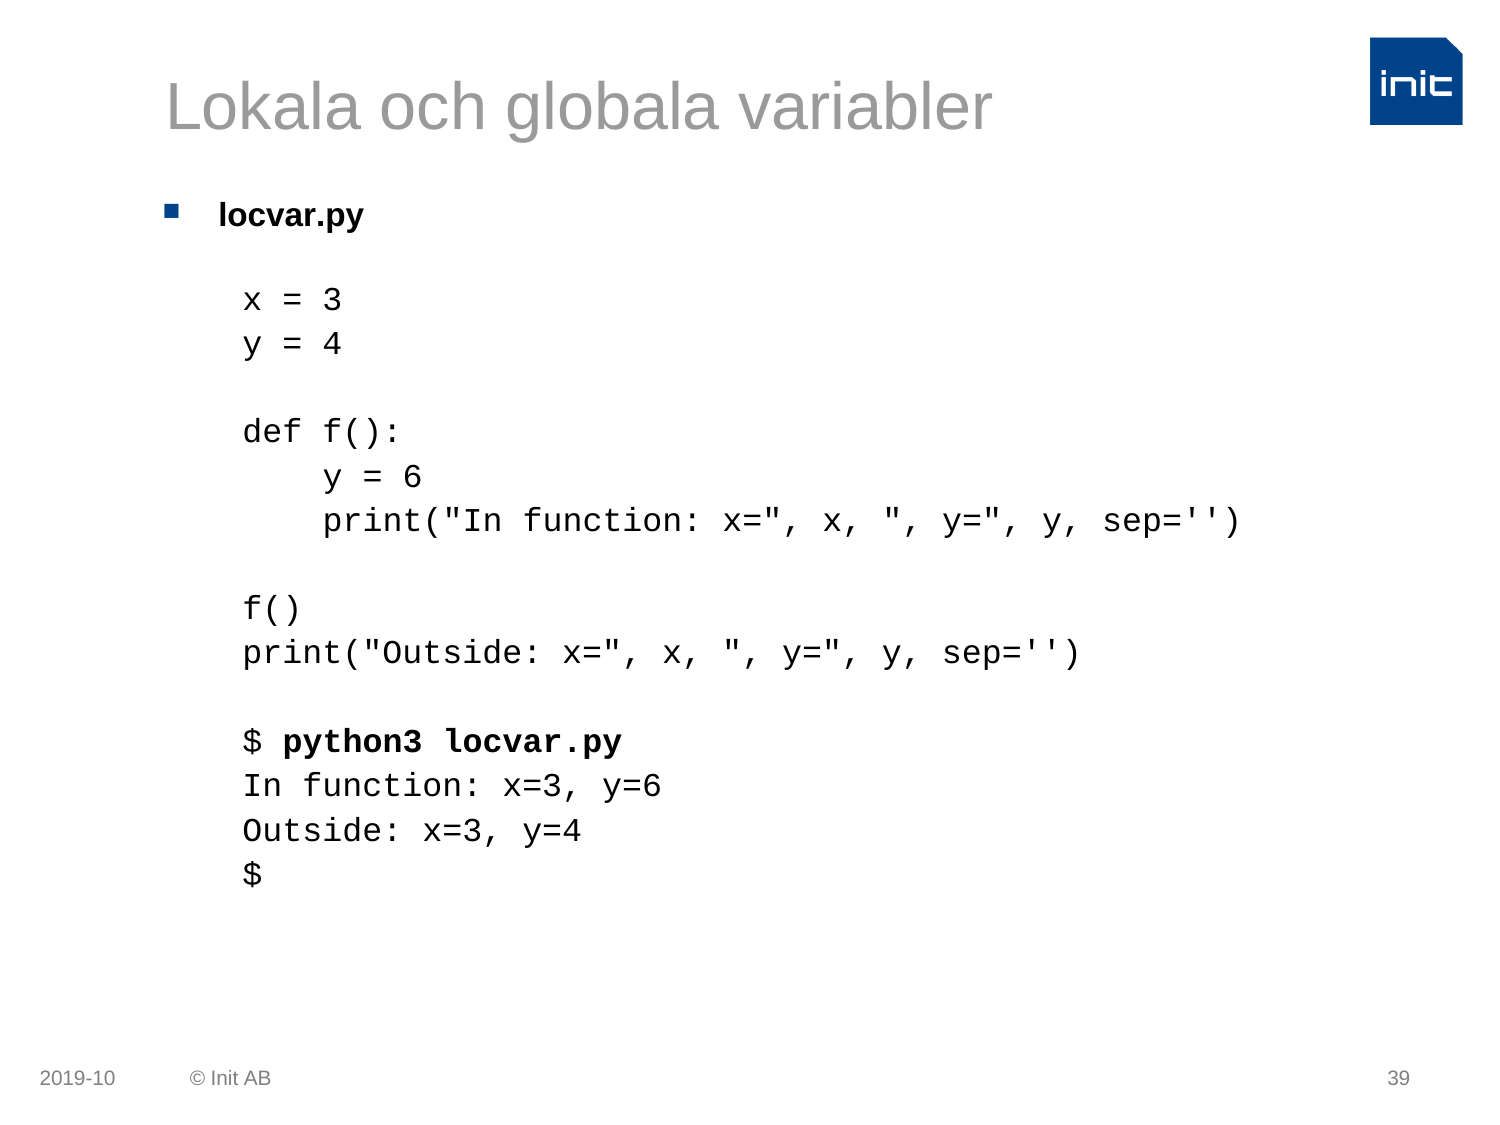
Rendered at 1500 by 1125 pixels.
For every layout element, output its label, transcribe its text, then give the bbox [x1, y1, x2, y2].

text_box 2019-10 [24, 1037, 151, 1098]
picture [1370, 37, 1463, 125]
text_box locvar.py x = 3 y = 4 def f(): y = 6 print("In function: x=", x, ", y=", y, sep='') f() print("Outside: x=", x, ", y=", y, sep='') $ python3 locvar.py In function: x=3, y=6 Outside: x=3, y=4 $ [150, 189, 1351, 963]
text_box <nummer> [1350, 1037, 1426, 1098]
text_box © Init AB [174, 1037, 1326, 1098]
text_box Lokala och globala variabler [150, 0, 1351, 151]
